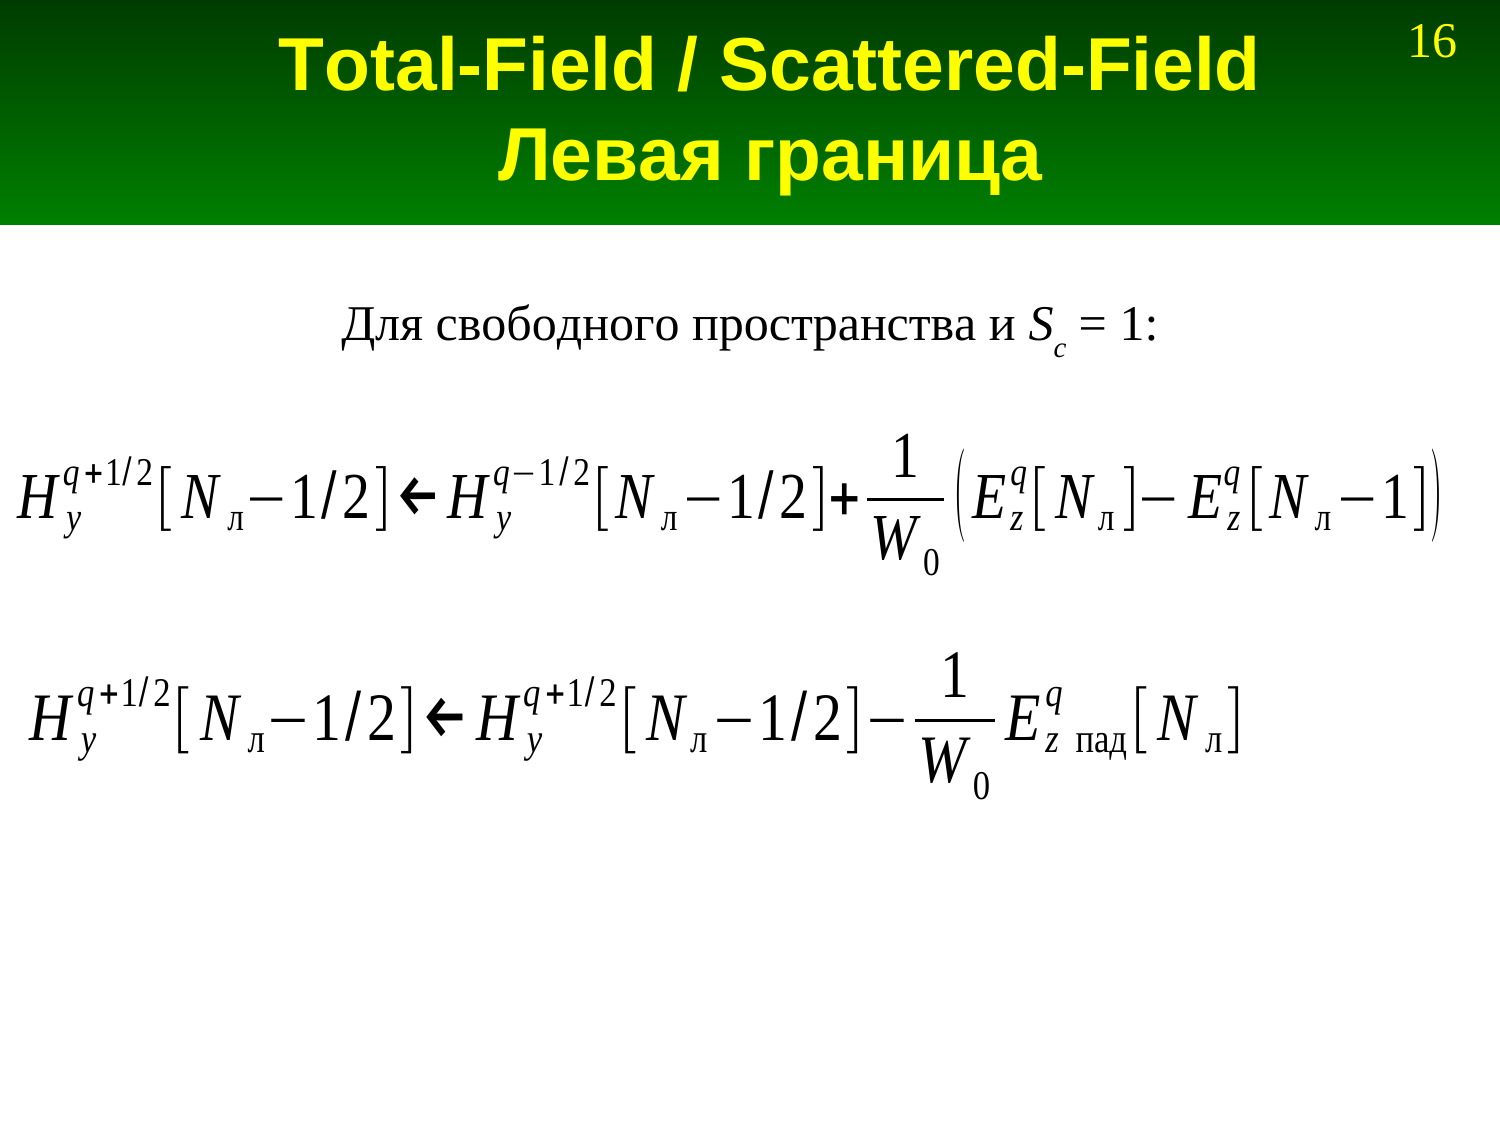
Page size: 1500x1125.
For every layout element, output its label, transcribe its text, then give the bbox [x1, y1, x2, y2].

title Total-Field / Scattered-Field Левая граница [100, 7, 1441, 204]
chart [0, 419, 1456, 585]
text_box Для свободного пространства и Sc = 1: [326, 283, 1174, 371]
chart [11, 637, 1257, 809]
